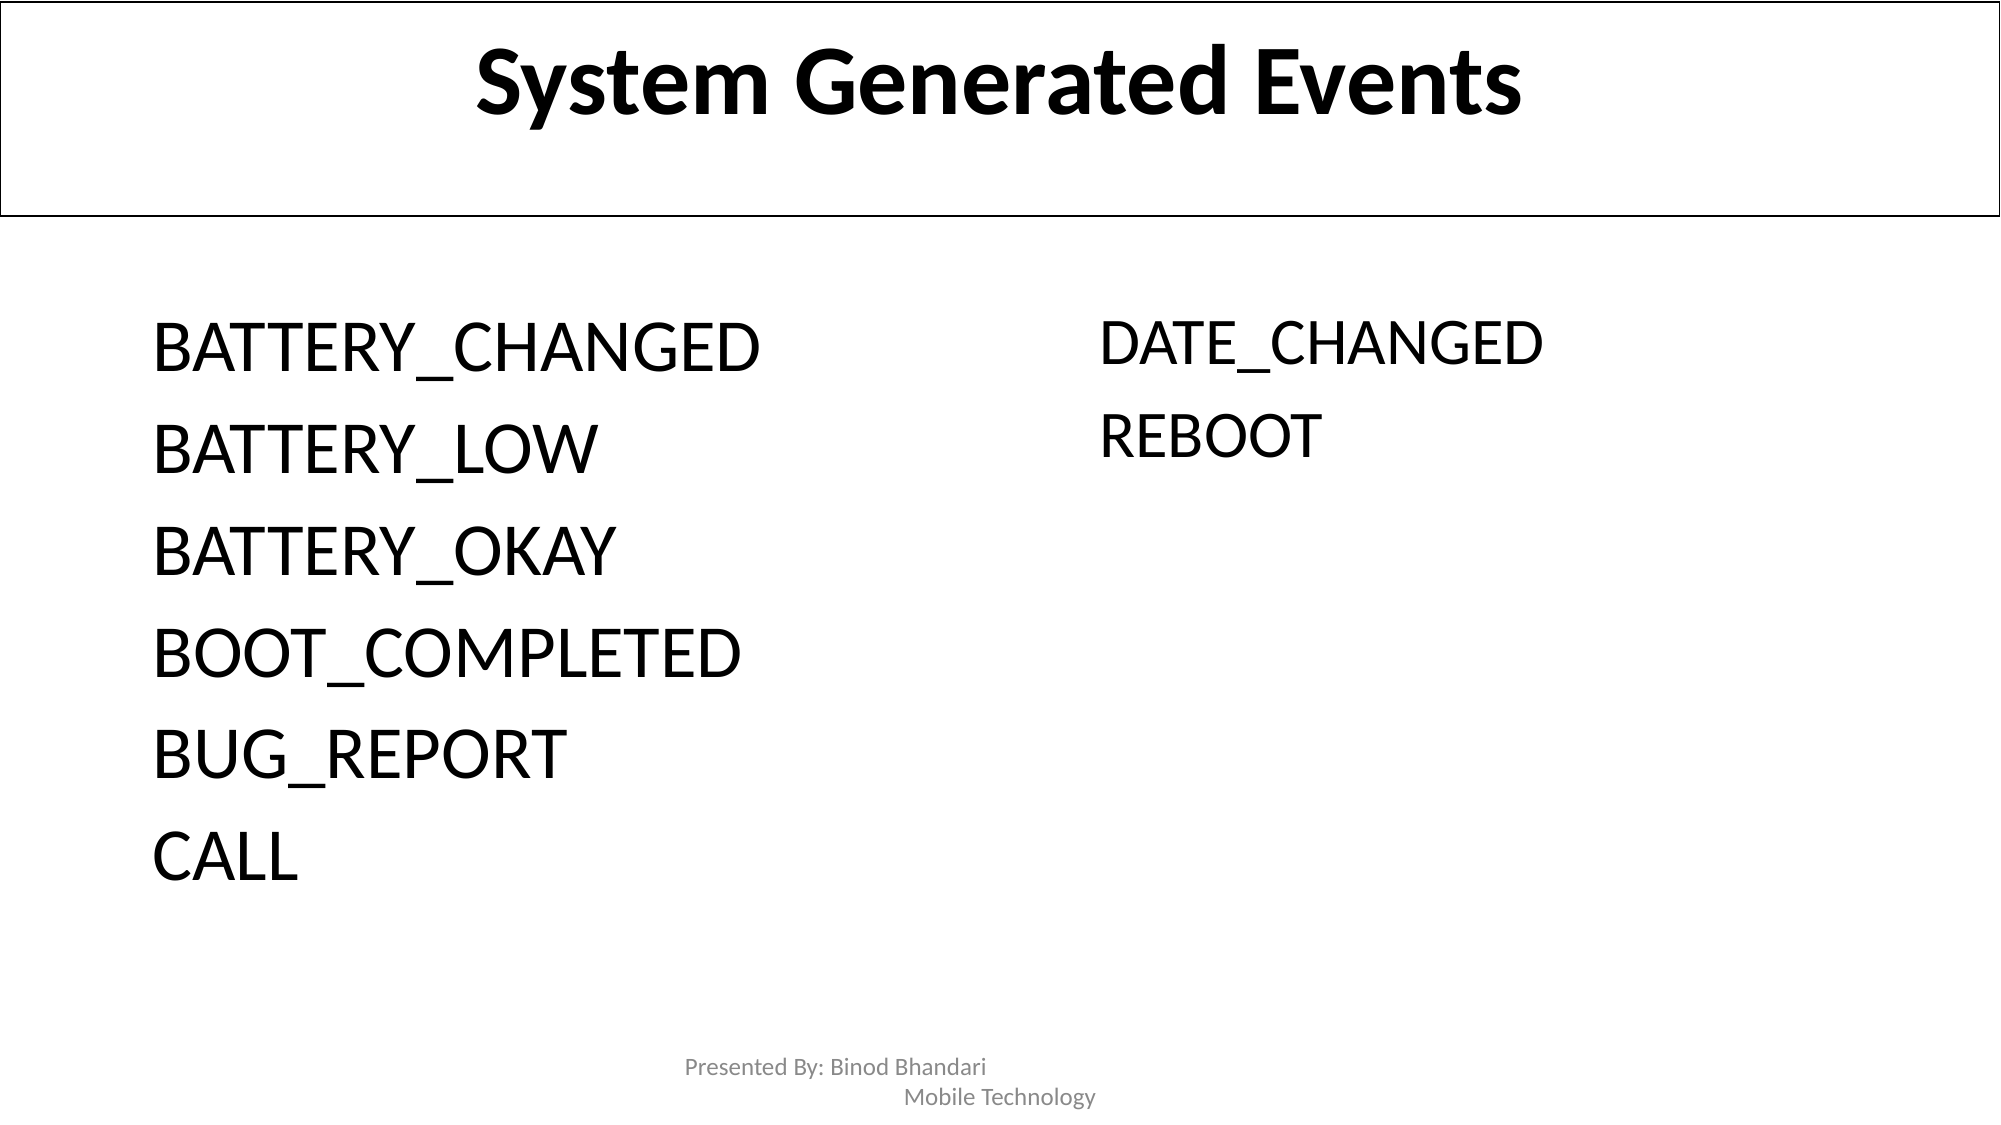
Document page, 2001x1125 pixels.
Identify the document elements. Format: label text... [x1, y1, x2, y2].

list DATE_CHANGED REBOOT [1084, 299, 1863, 1014]
text_box Presented By: Binod Bhandari Mobile Technology [662, 1042, 1338, 1103]
list BATTERY_CHANGED BATTERY_LOW BATTERY_OKAY BOOT_COMPLETED BUG_REPORT CALL [137, 299, 1028, 1014]
title System Generated Events [0, 2, 2000, 216]
